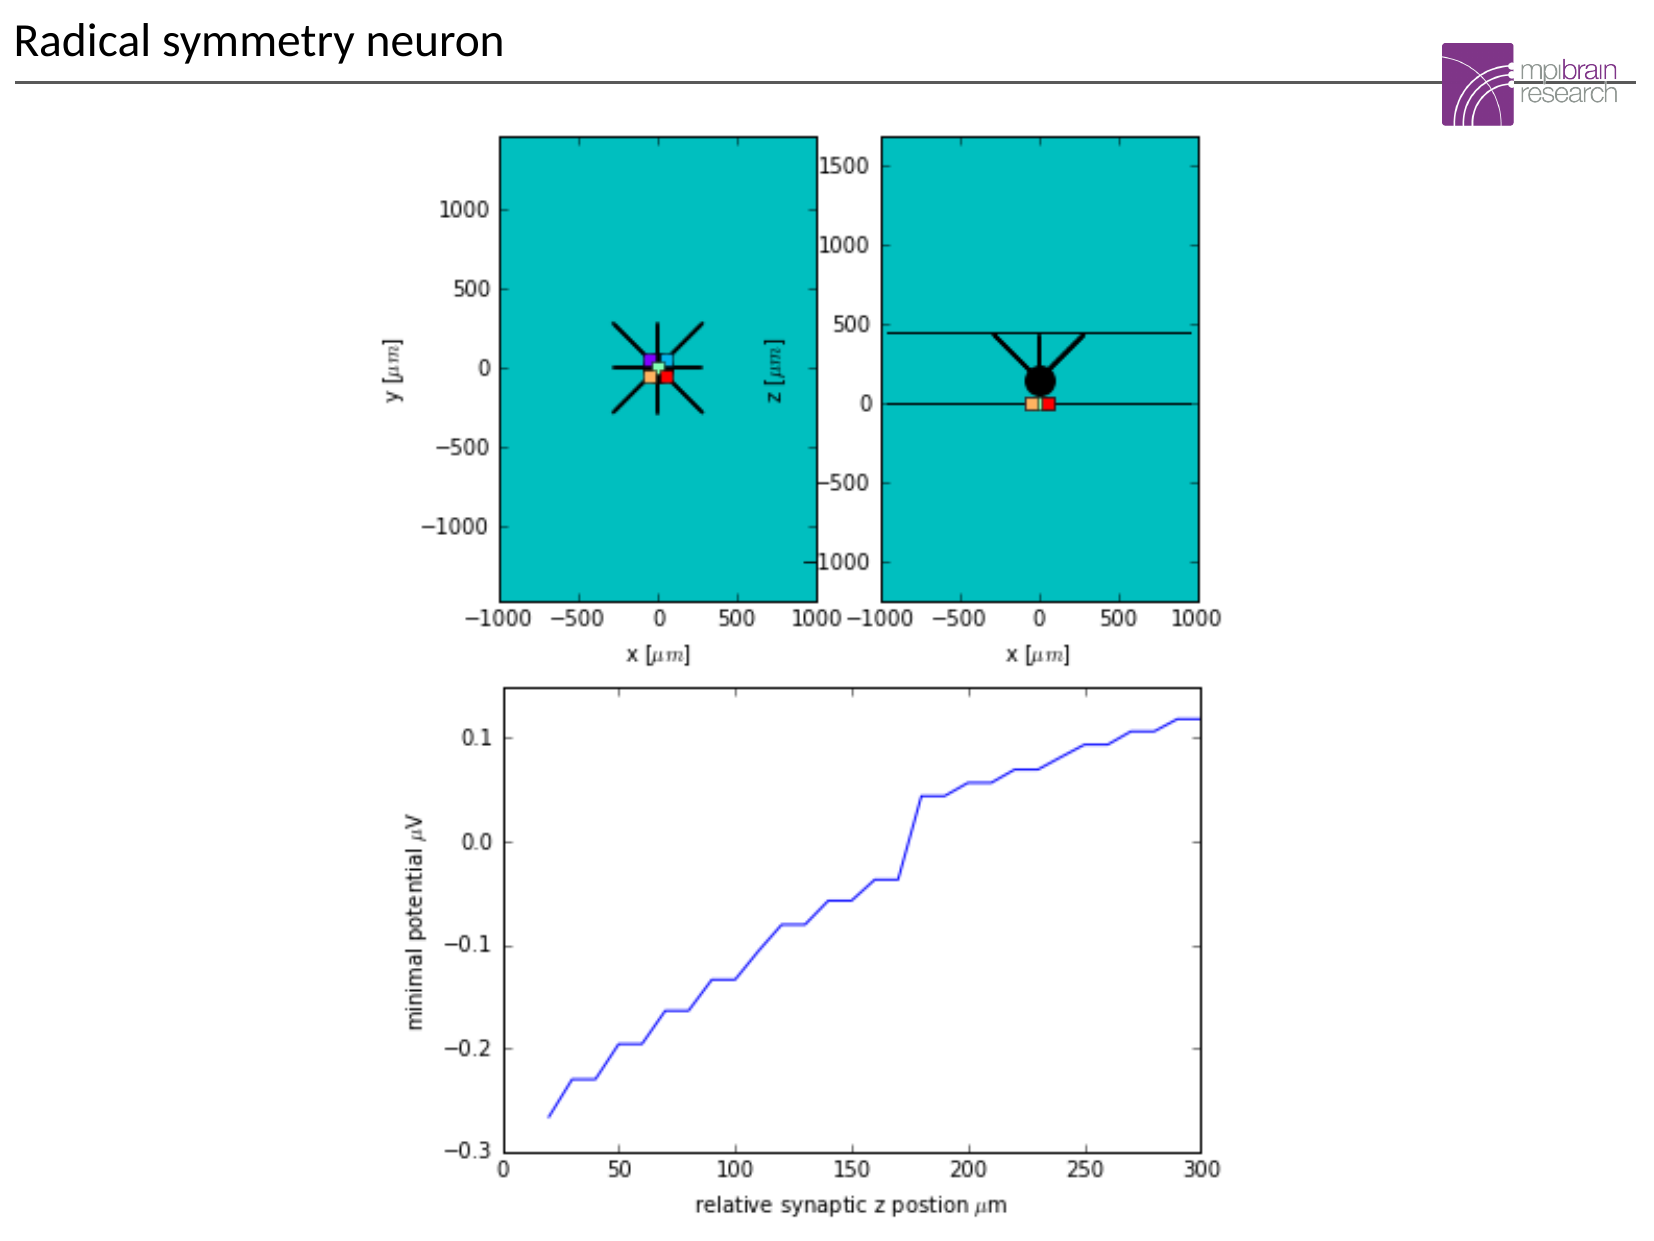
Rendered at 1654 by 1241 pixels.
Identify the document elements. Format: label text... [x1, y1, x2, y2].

picture [1441, 42, 1619, 127]
title Radical symmetry neuron [2, 0, 1409, 101]
picture [366, 122, 1238, 1236]
